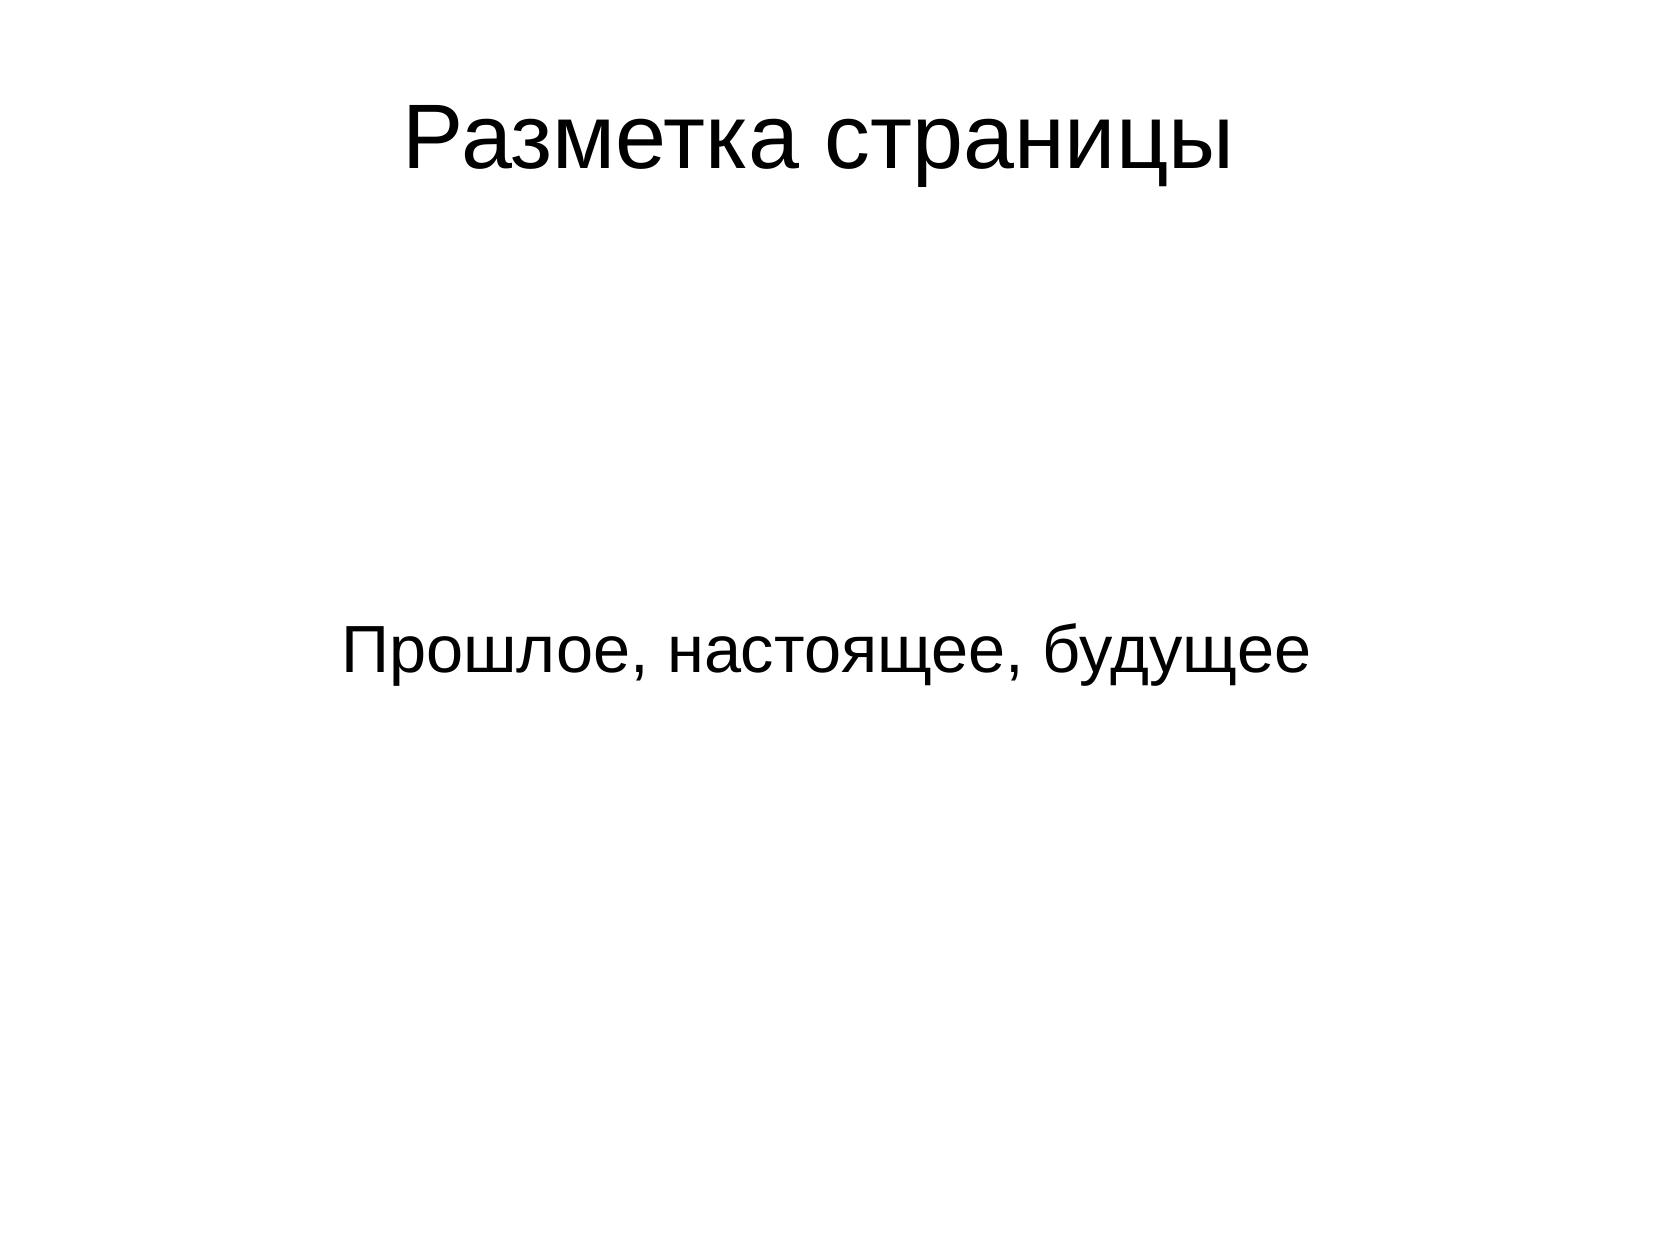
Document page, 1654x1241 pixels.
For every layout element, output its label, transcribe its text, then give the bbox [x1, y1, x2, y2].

title Разметка страницы [75, 32, 1564, 241]
subtitle Прошлое, настоящее, будущее [82, 290, 1571, 1010]
